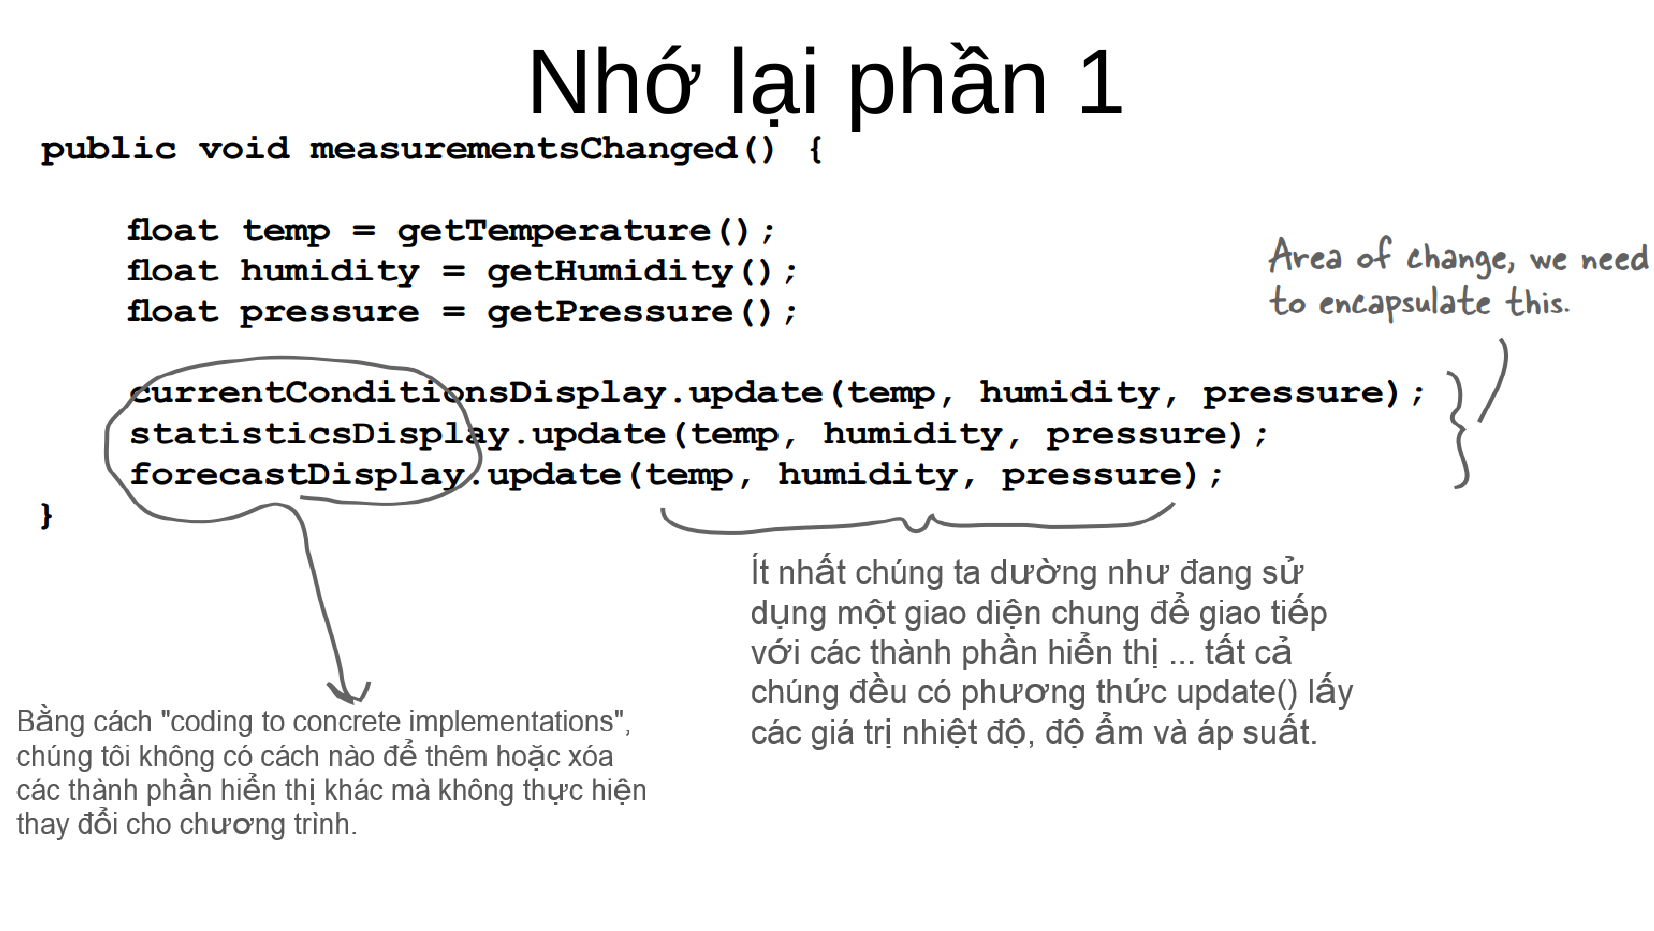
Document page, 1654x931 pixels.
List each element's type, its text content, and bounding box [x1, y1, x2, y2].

picture [3, 135, 1654, 908]
title Nhớ lại phần 1 [82, 17, 1571, 134]
